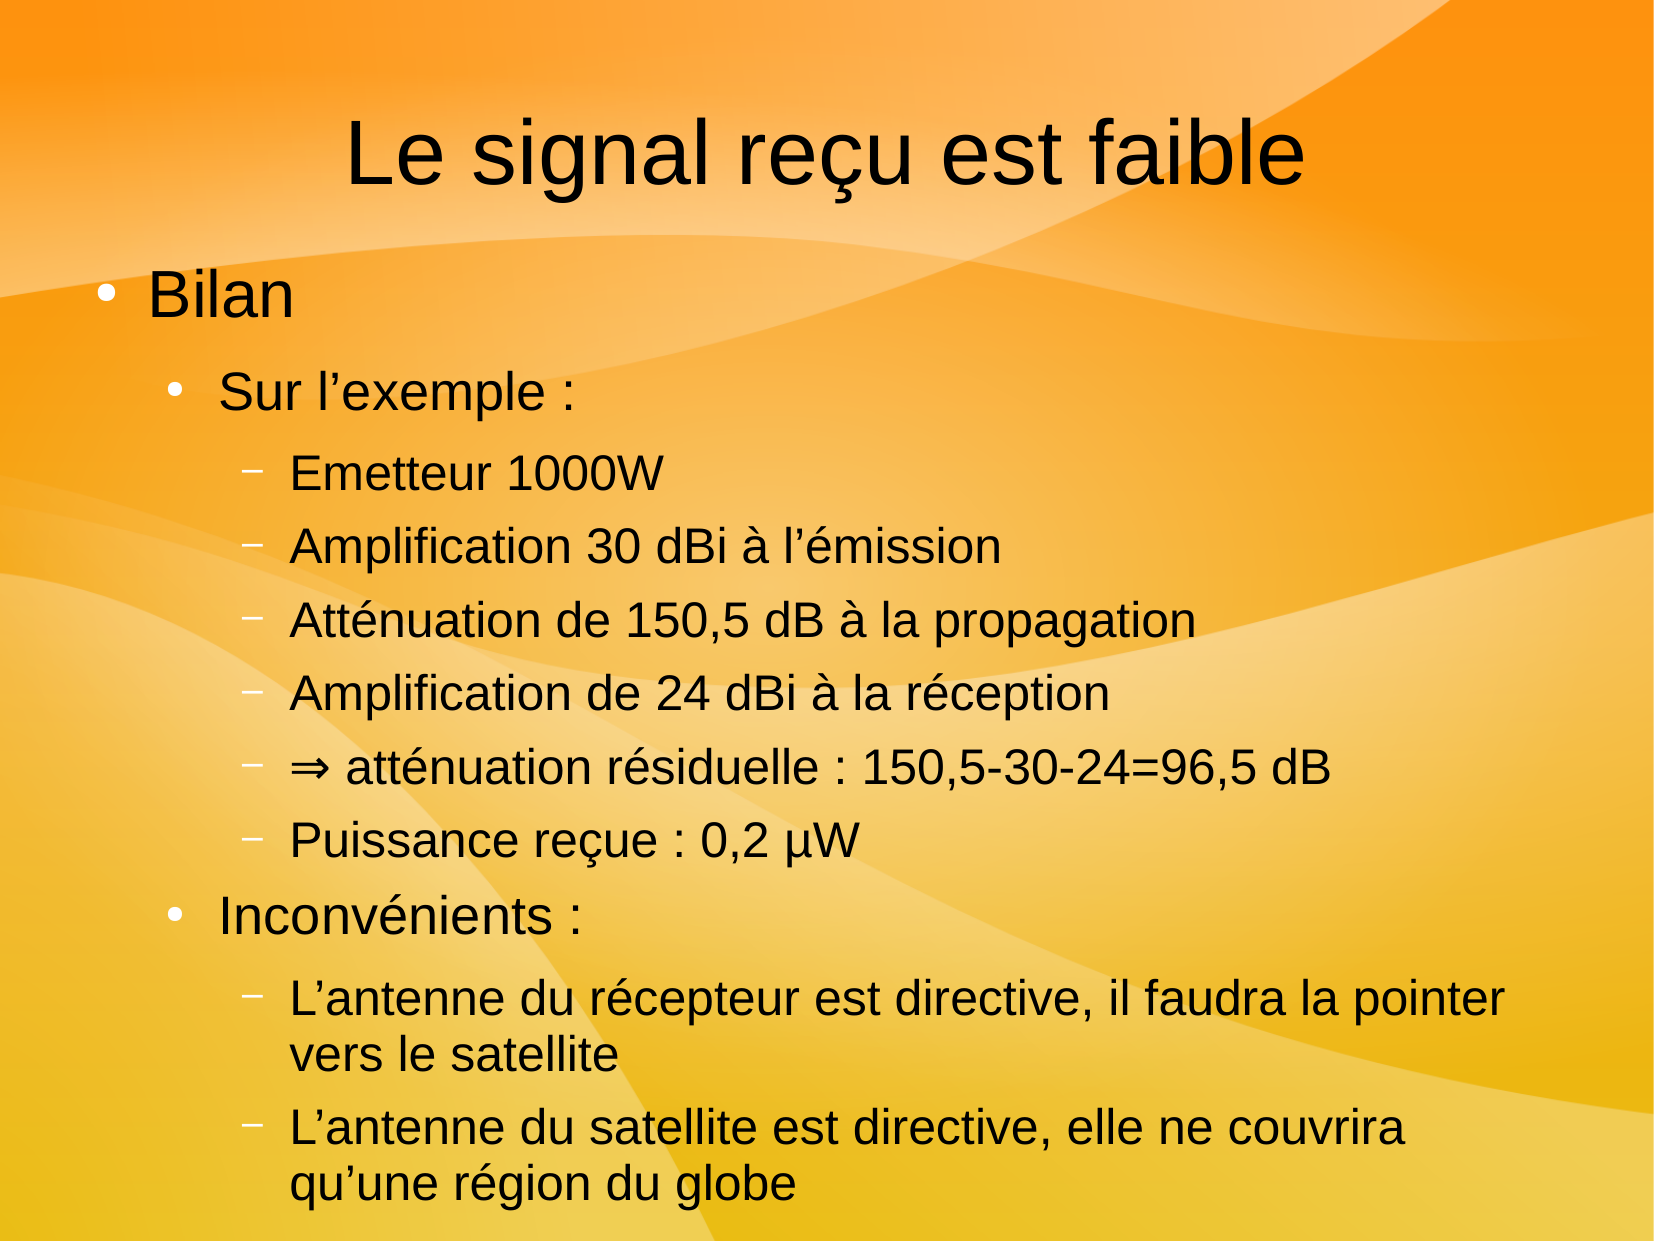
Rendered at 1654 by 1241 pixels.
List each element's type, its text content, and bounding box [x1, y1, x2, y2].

title Le signal reçu est faible [82, 49, 1571, 257]
list Bilan Sur l’exemple : Emetteur 1000W Amplification 30 dBi à l’émission Atténuation de 150,5 dB à la propagation Amplification de 24 dBi à la réception ⇒ atténuation résiduelle : 150,5-30-24=96,5 dB Puissance reçue : 0,2 µW Inconvénients : L’antenne du récepteur est directive, il faudra la pointer vers le satellite L’antenne du satellite est directive, elle ne couvrira qu’une région du globe [76, 256, 1565, 1241]
picture [0, 0, 1654, 1241]
